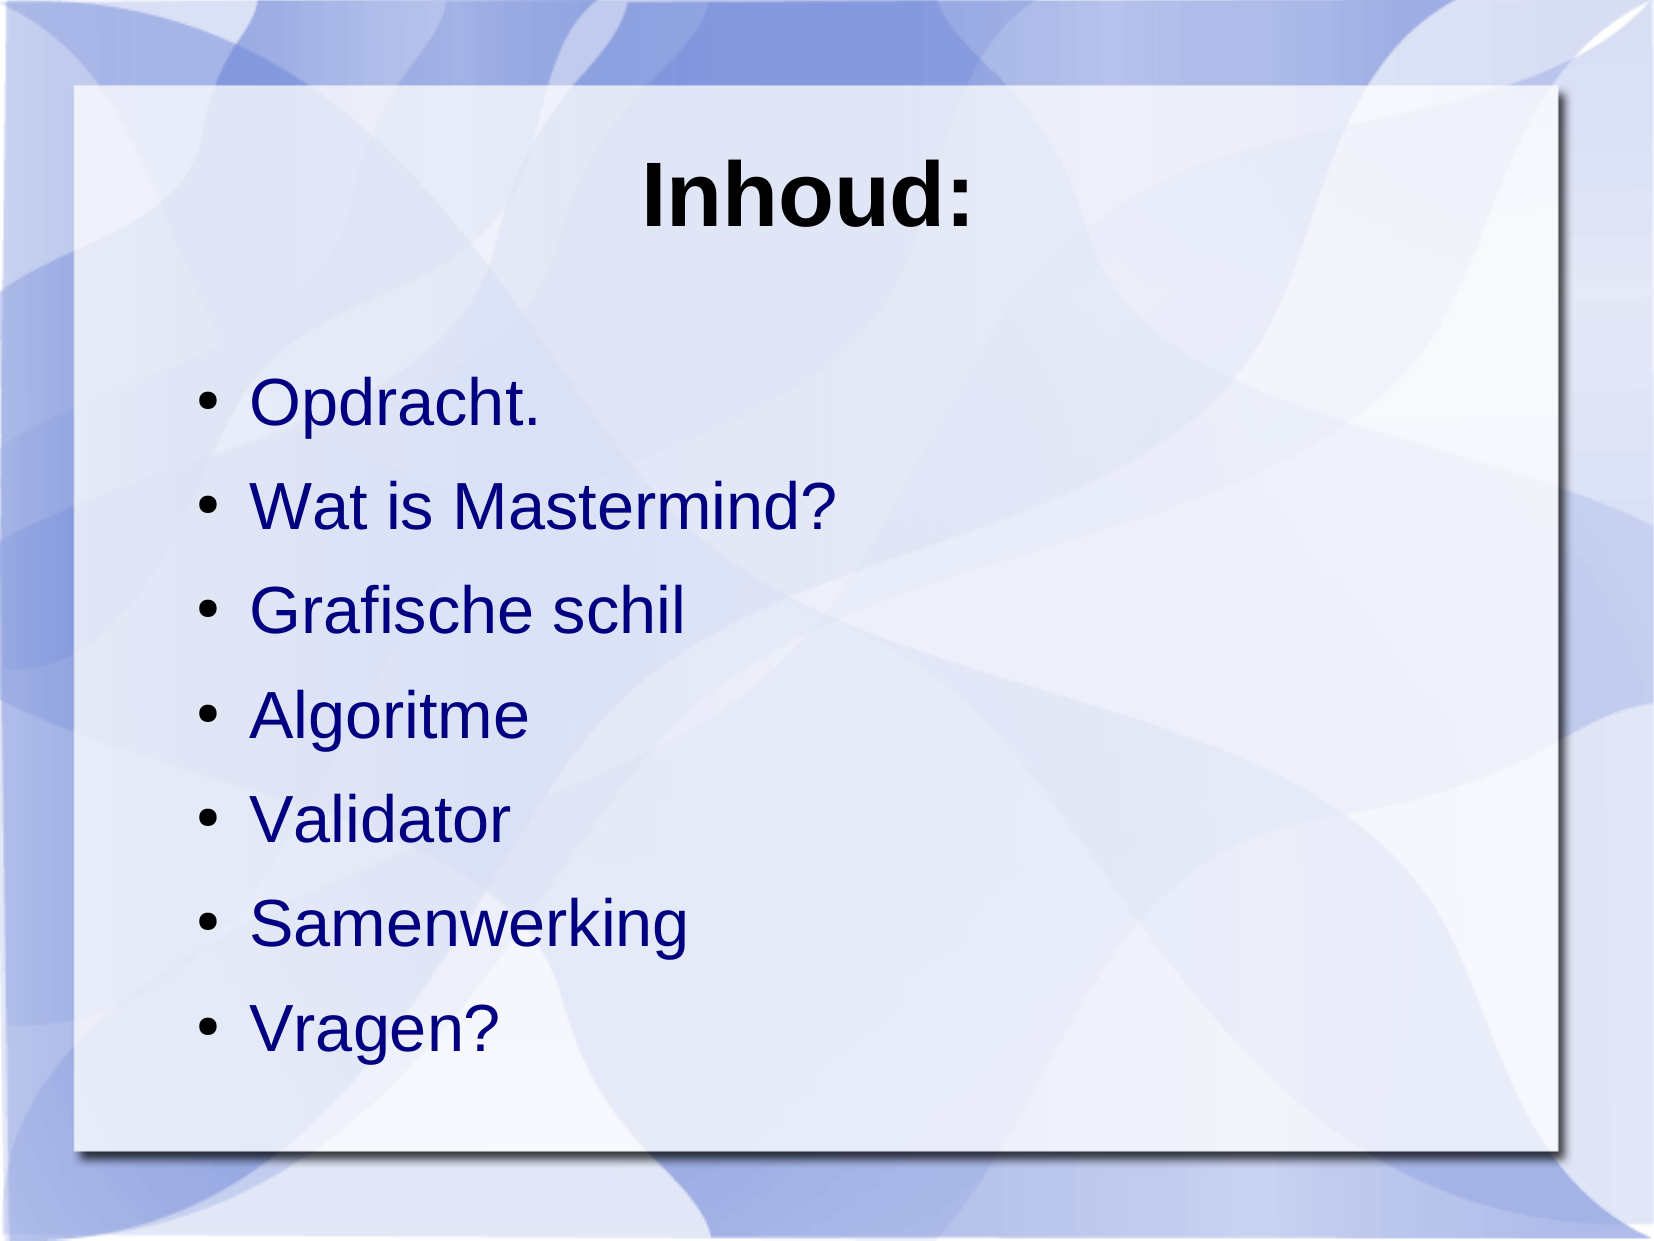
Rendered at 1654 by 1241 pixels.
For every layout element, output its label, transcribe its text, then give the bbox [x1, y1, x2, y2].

list Opdracht. Wat is Mastermind? Grafische schil Algoritme Validator Samenwerking Vragen? [178, 364, 1570, 1147]
picture [0, 0, 1654, 1241]
title Inhoud: [82, 90, 1536, 298]
